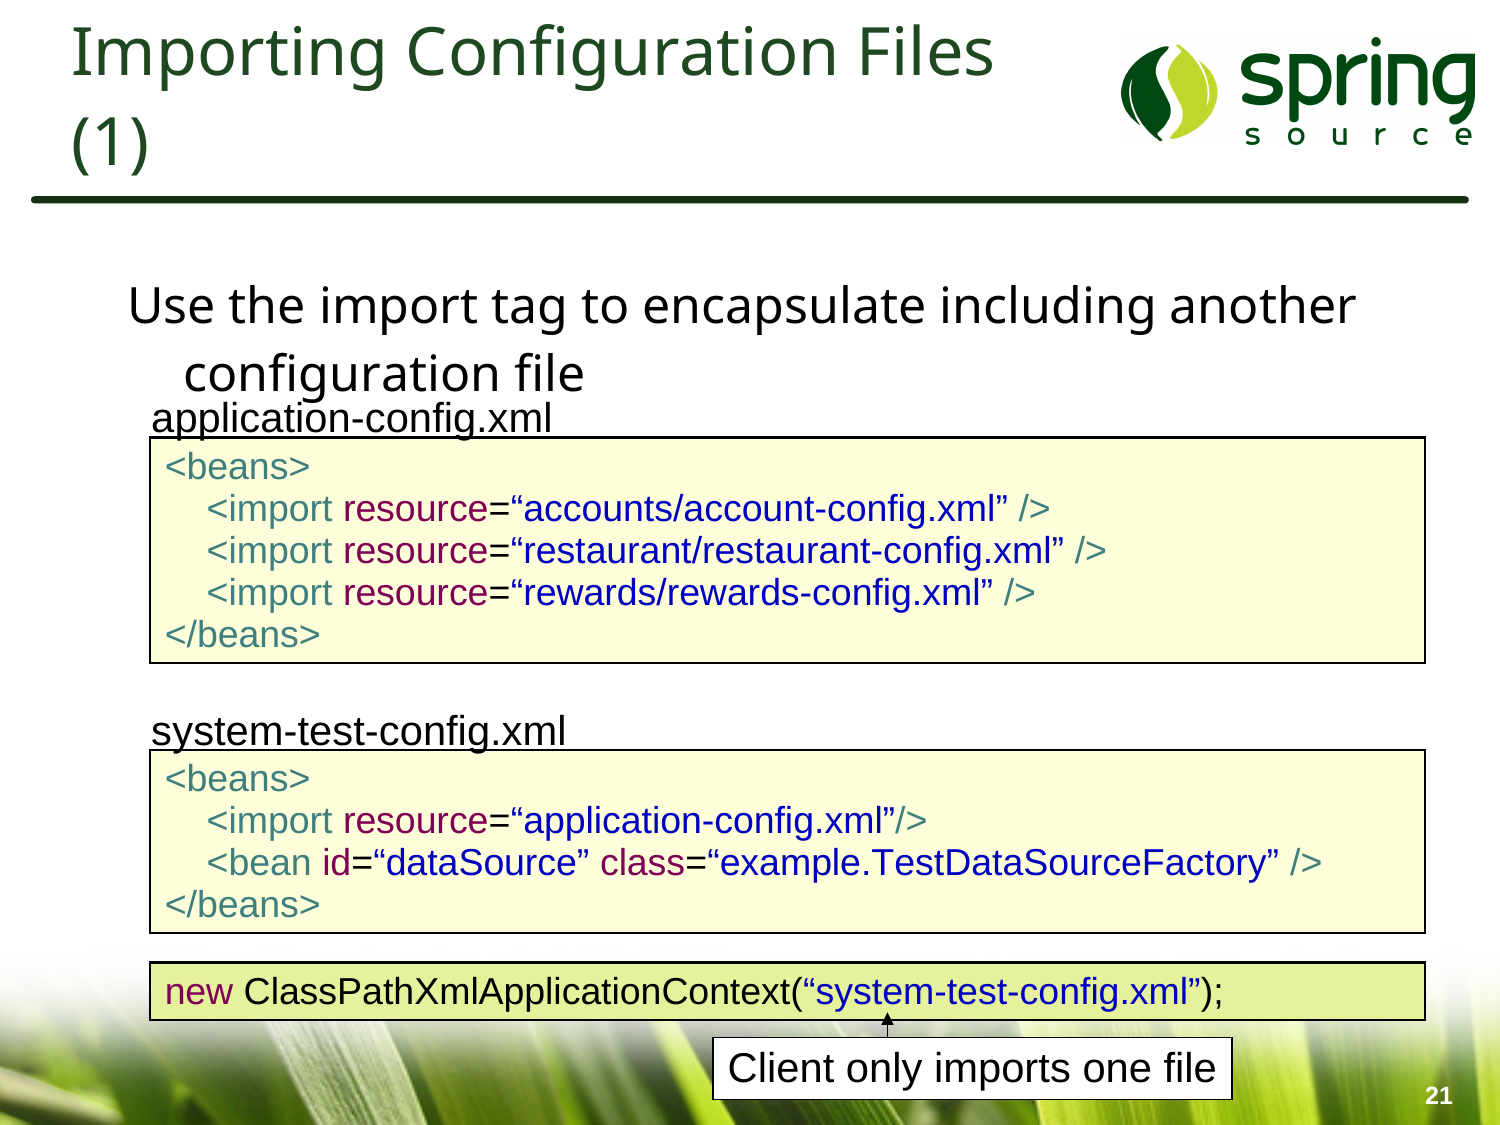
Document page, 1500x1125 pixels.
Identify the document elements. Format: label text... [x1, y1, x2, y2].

picture [0, 944, 1500, 1125]
text_box application-config.xml [125, 387, 651, 450]
text_box <beans> <import resource=“accounts/account-config.xml” /> <import resource=“restaurant/restaurant-config.xml” /> <import resource=“rewards/rewards-config.xml” /> </beans> [150, 437, 1426, 663]
title Importing Configuration Files (1) [56, 5, 1089, 184]
text_box Client only imports one file [713, 1037, 1233, 1100]
list Use the import tag to encapsulate including another configuration file [112, 262, 1388, 938]
text_box new ClassPathXmlApplicationContext(“system-test-config.xml”); [150, 962, 1426, 1020]
text_box <beans> <import resource=“application-config.xml”/> <bean id=“dataSource” class=“example.TestDataSourceFactory” /> </beans> [150, 749, 1426, 934]
picture [1121, 37, 1475, 145]
text_box system-test-config.xml [125, 699, 651, 762]
